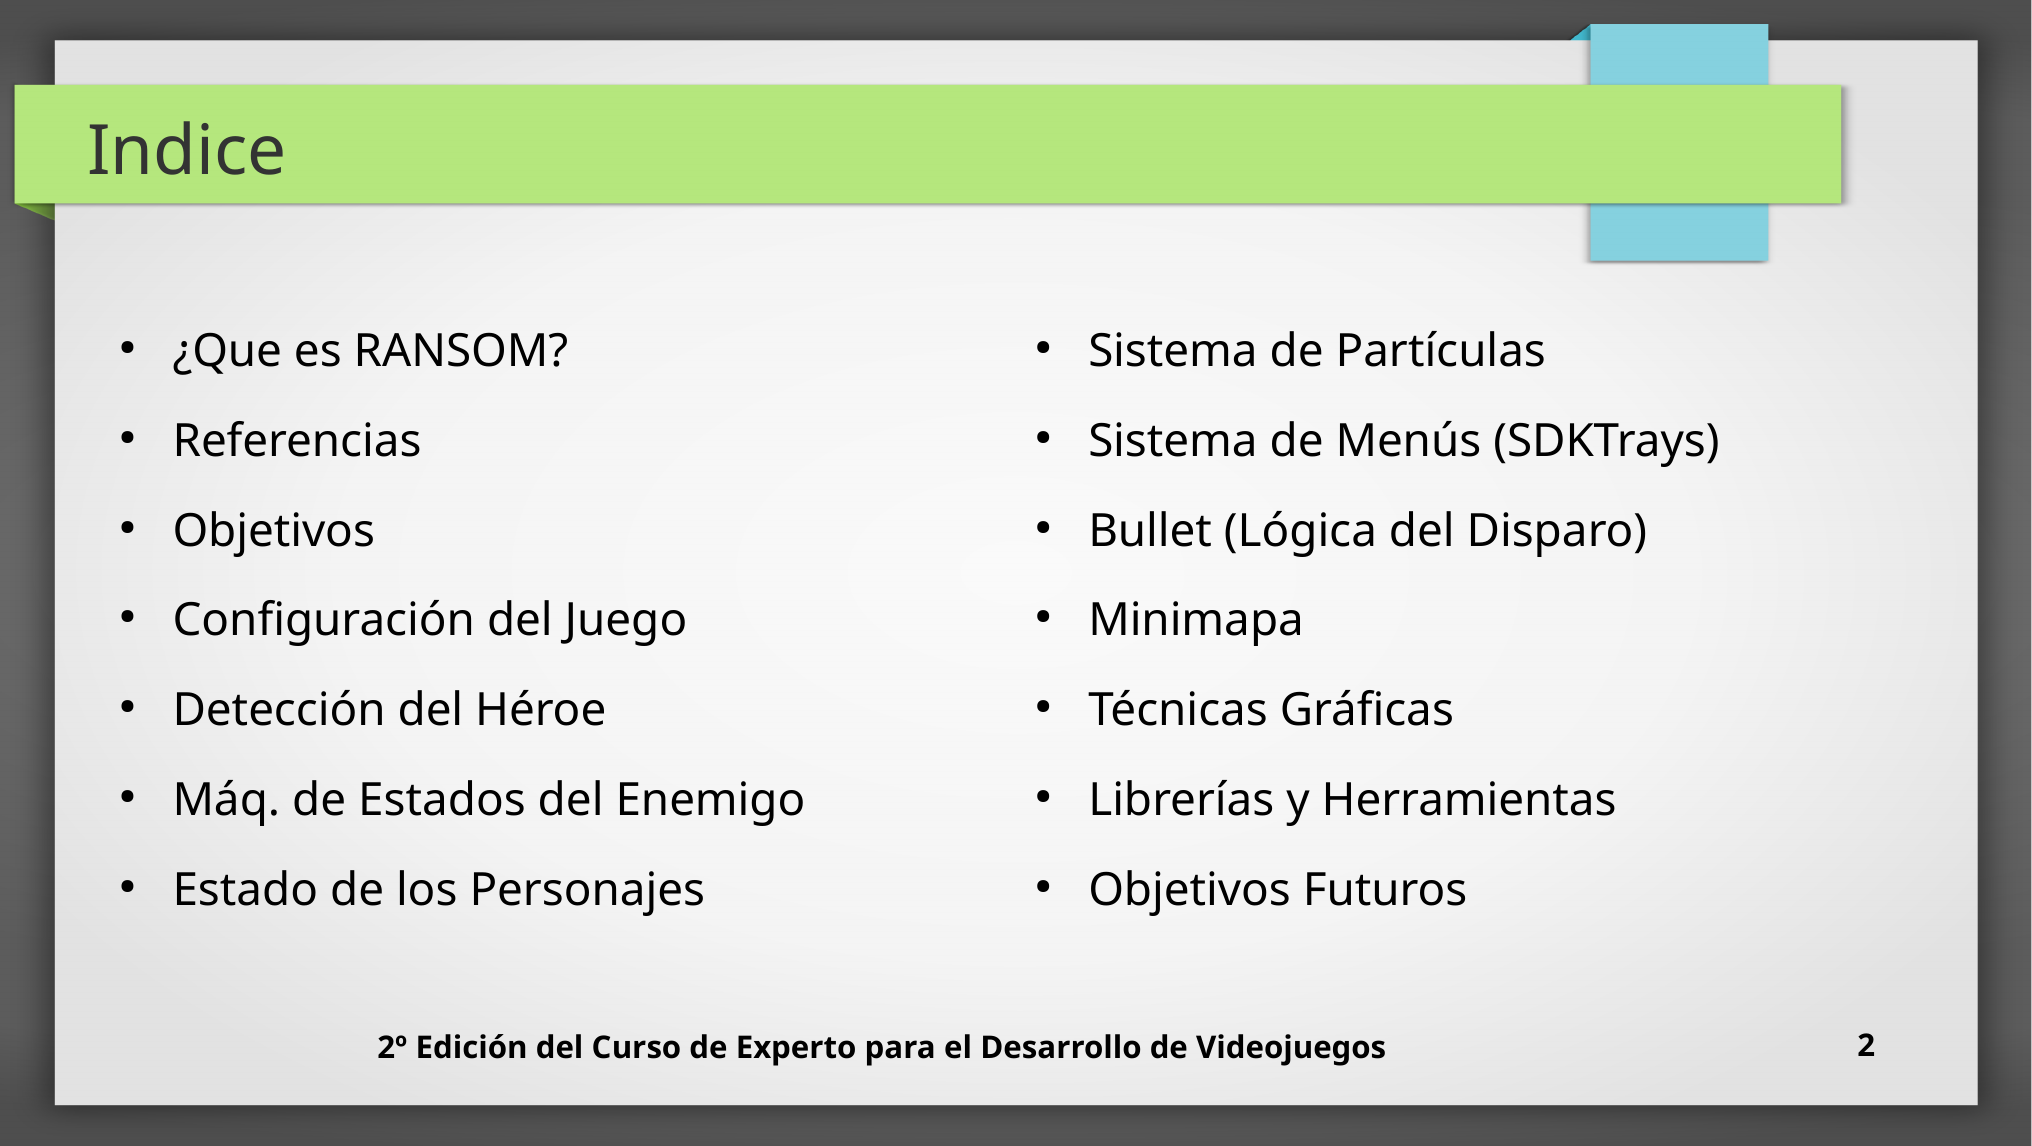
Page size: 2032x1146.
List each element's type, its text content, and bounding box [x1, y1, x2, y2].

picture [0, 0, 2032, 1146]
list ¿Que es RANSOM? Referencias Objetivos Configuración del Juego Detección del Héroe Máq. de Estados del Enemigo Estado de los Personajes [101, 317, 974, 982]
list Sistema de Partículas Sistema de Menús (SDKTrays) Bullet (Lógica del Disparo) Minimapa Técnicas Gráficas Librerías y Herramientas Objetivos Futuros [1017, 317, 1890, 982]
title Indice [87, 91, 1510, 204]
text_box <número> [1842, 1015, 2032, 1082]
text_box 2º Edición del Curso de Experto para el Desarrollo de Videojuegos [362, 1018, 1669, 1085]
